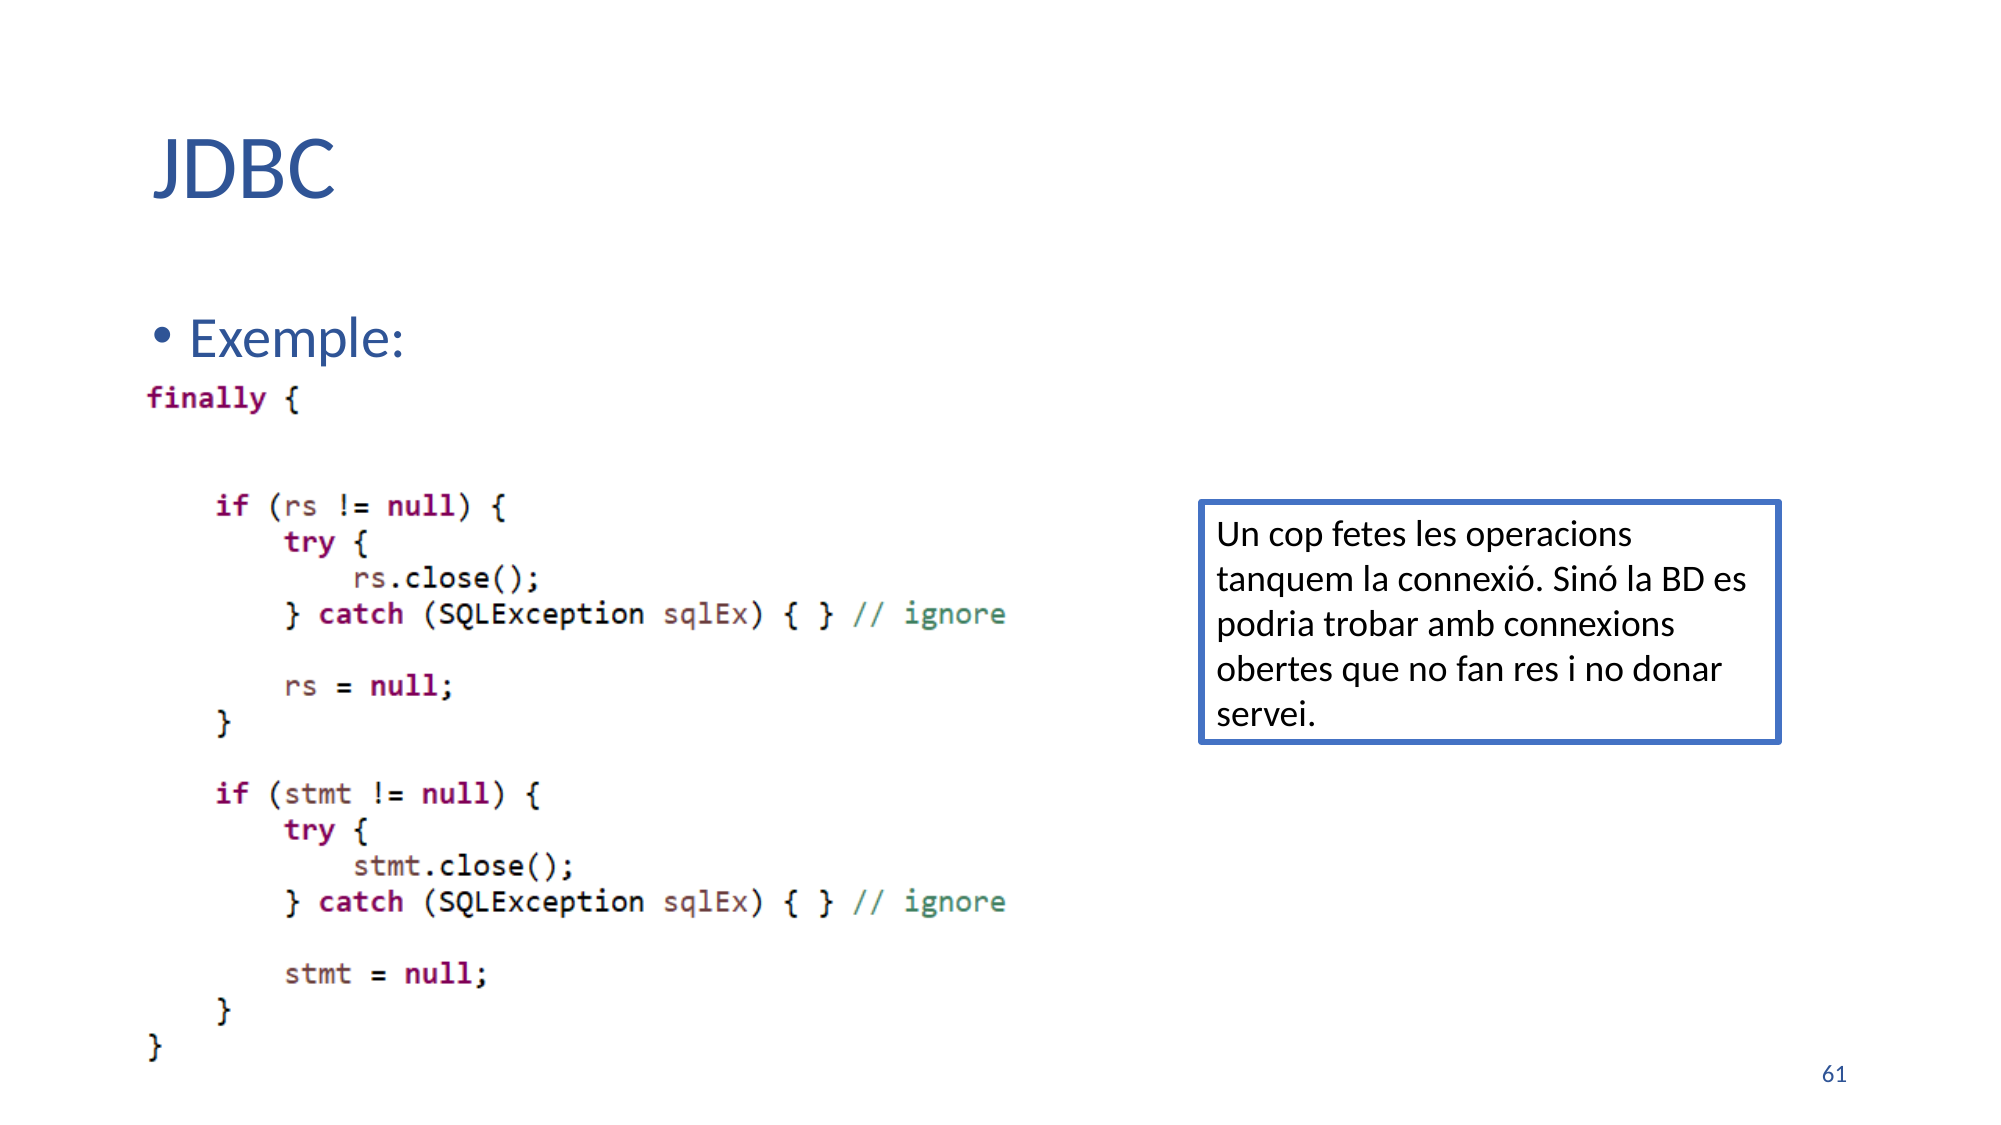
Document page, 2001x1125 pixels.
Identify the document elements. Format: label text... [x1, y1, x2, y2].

text_box Un cop fetes les operacions tanquem la connexió. Sinó la BD es podria trobar amb connexions obertes que no fan res i no donar servei. [1201, 501, 1779, 742]
picture [137, 380, 1035, 1073]
title JDBC [137, 59, 1863, 278]
list Exemple: [137, 299, 1863, 1014]
slide_number <number> [1412, 1042, 1863, 1103]
